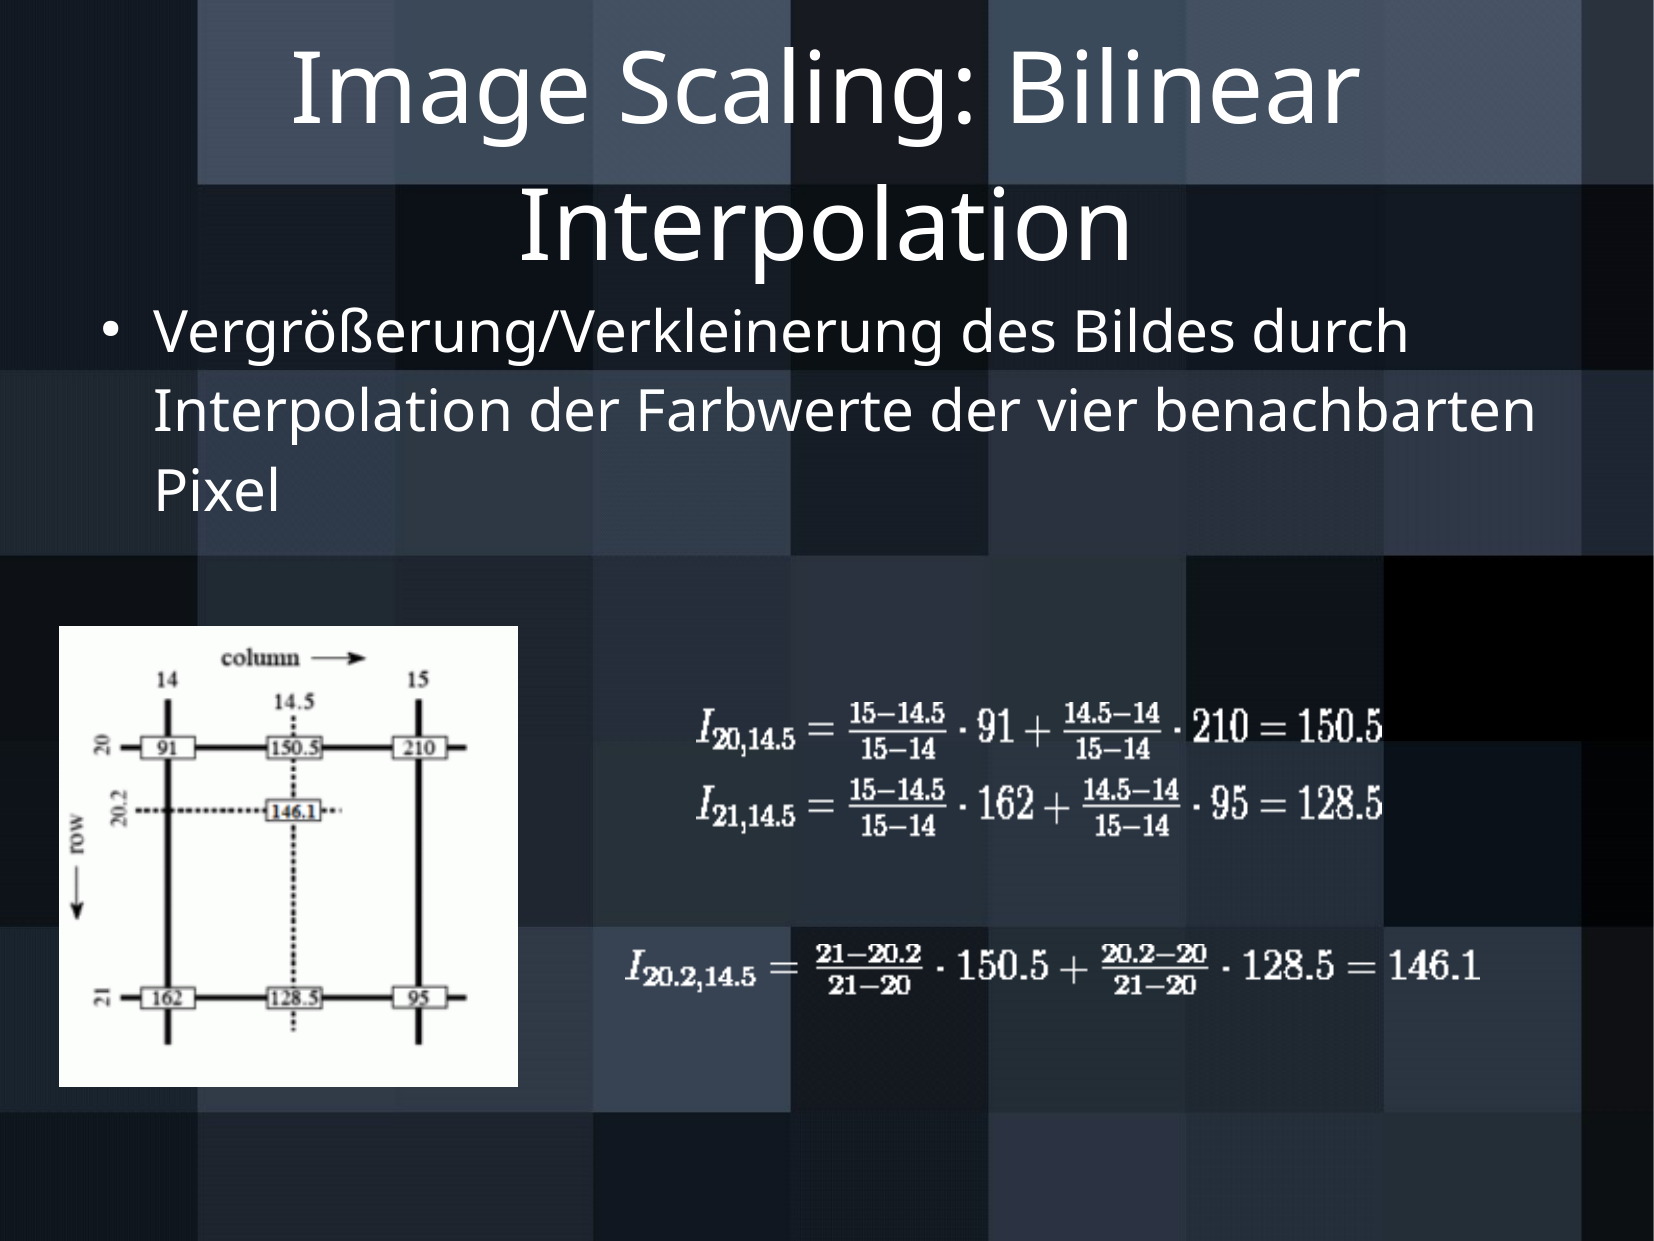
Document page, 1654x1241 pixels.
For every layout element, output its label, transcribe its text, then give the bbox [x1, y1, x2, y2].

title Image Scaling: Bilinear Interpolation [82, 31, 1571, 275]
list Vergrößerung/Verkleinerung des Bildes durch Interpolation der Farbwerte der vier benachbarten Pixel [82, 290, 1571, 1010]
picture [0, 0, 1654, 1241]
